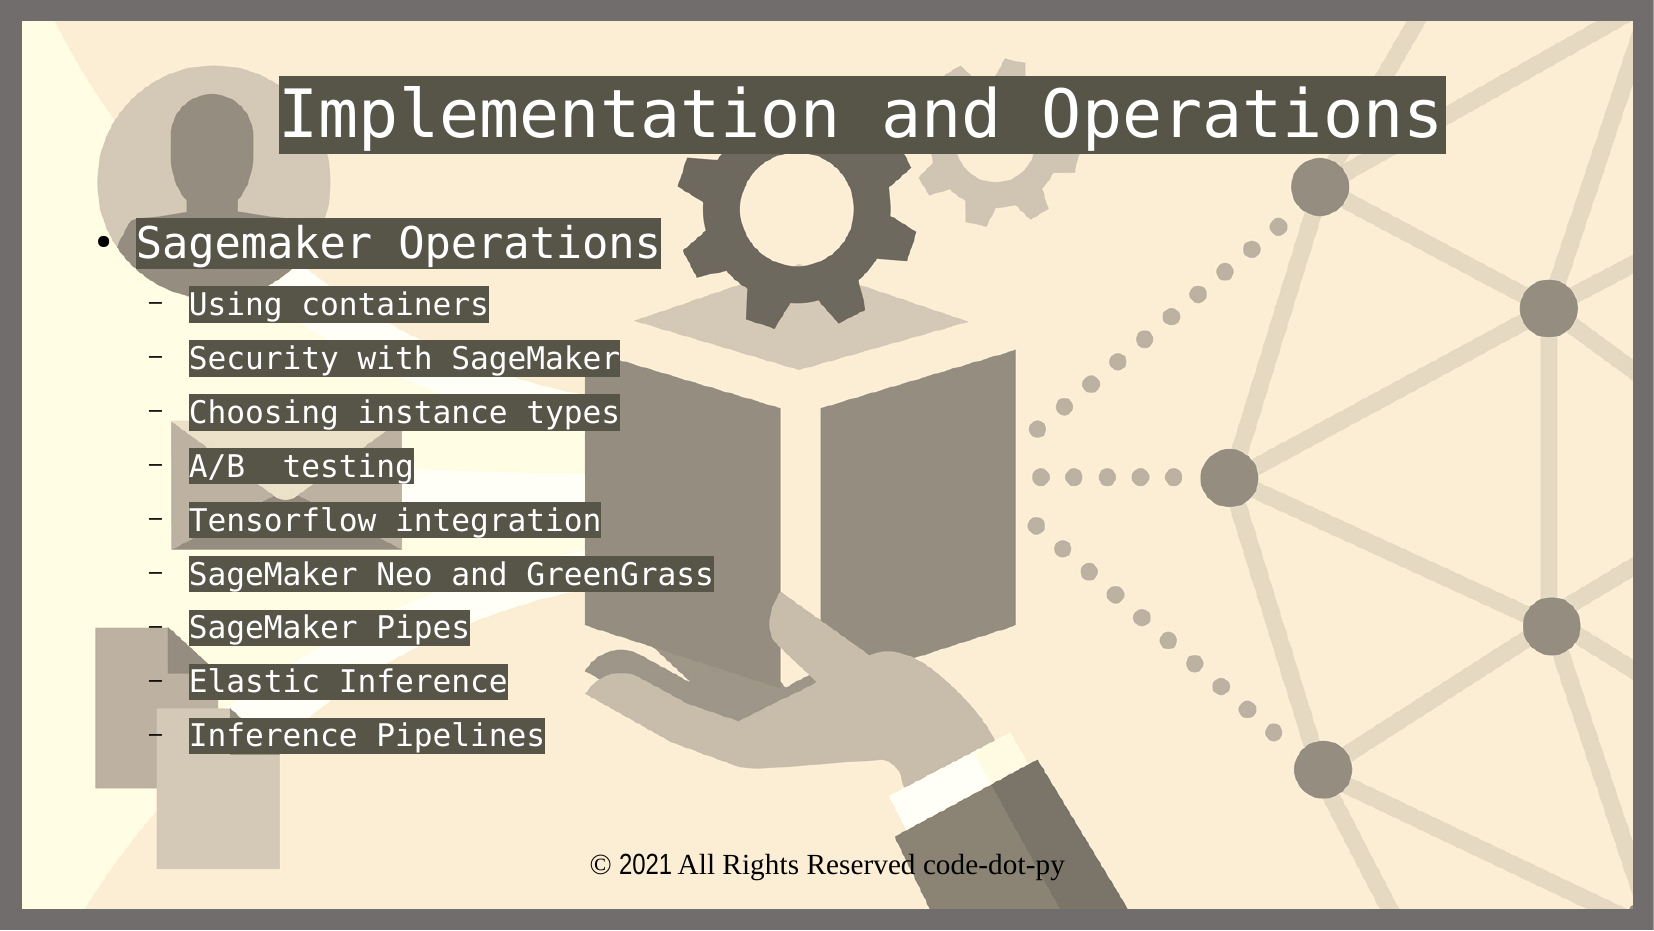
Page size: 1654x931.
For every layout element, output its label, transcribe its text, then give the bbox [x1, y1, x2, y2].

title Implementation and Operations [82, 37, 1571, 193]
list Sagemaker Operations Using containers Security with SageMaker Choosing instance types A/B testing Tensorflow integration SageMaker Neo and GreenGrass SageMaker Pipes Elastic Inference Inference Pipelines [82, 217, 1571, 758]
picture [0, 0, 1654, 930]
